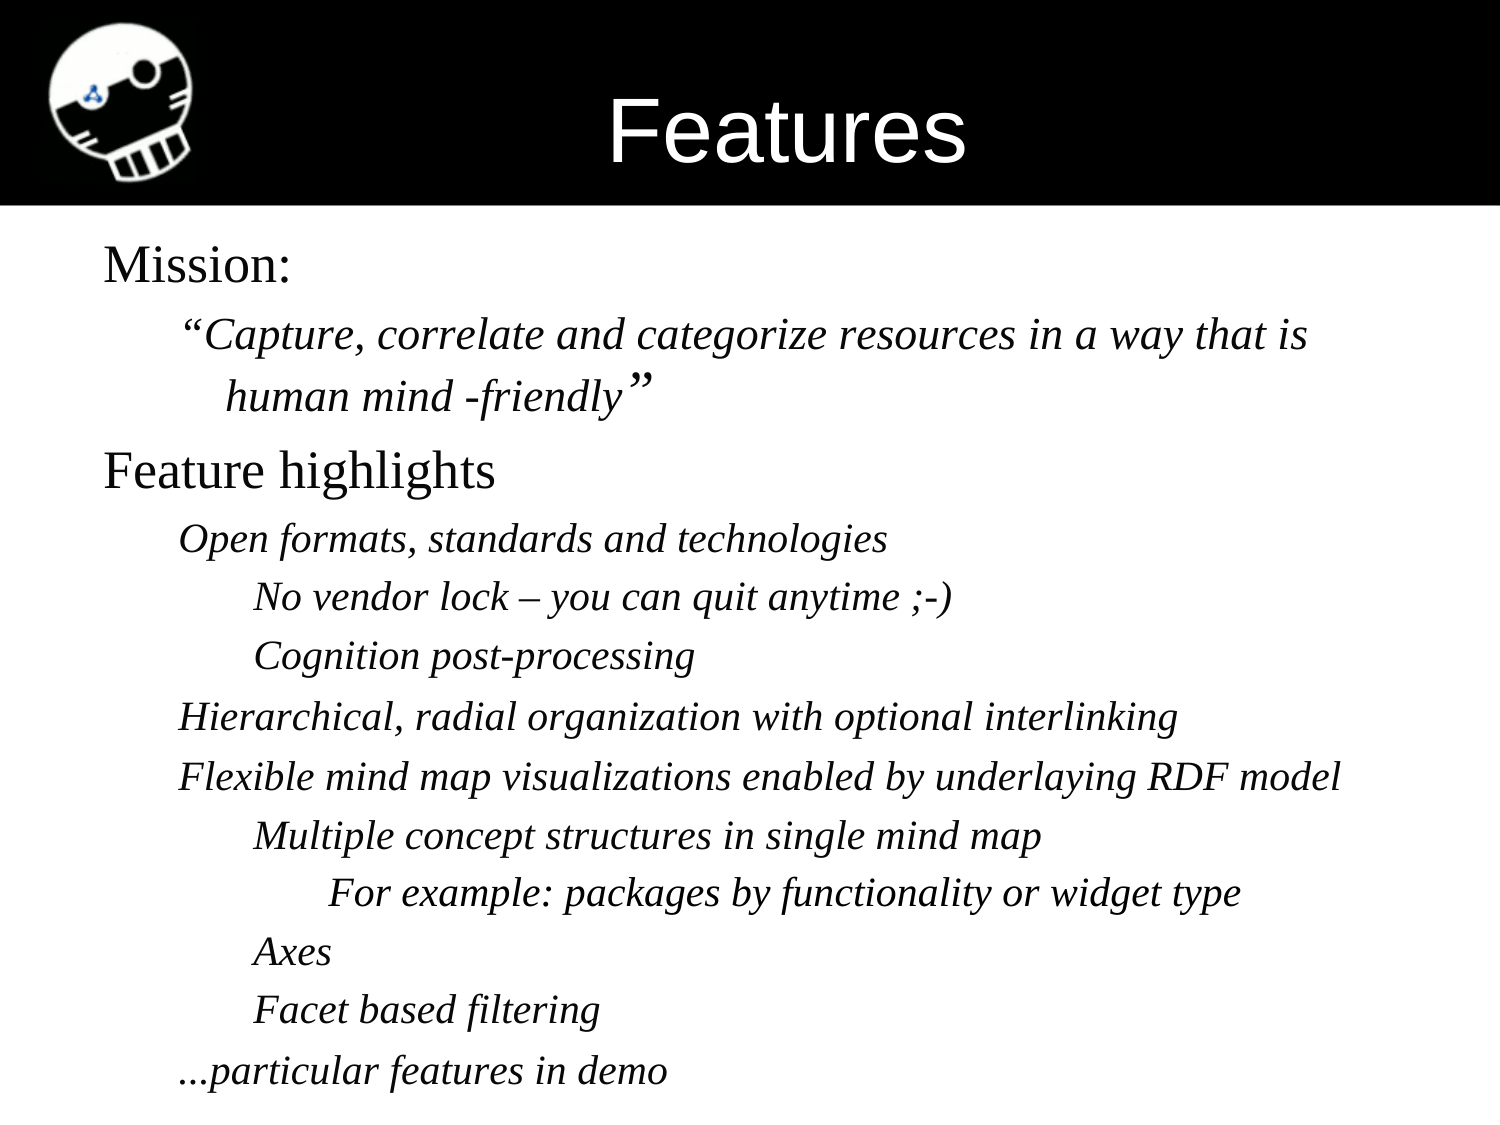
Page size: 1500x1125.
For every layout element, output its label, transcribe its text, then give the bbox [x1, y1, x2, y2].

picture [0, 0, 1500, 1125]
list Mission: “Capture, correlate and categorize resources in a way that is human mind -friendly” Feature highlights Open formats, standards and technologies No vendor lock – you can quit anytime ;-) Cognition post-processing Hierarchical, radial organization with optional interlinking Flexible mind map visualizations enabled by underlaying RDF model Multiple concept structures in single mind map For example: packages by functionality or widget type Axes Facet based filtering ...particular features in demo [88, 226, 1418, 1125]
title Features [150, 37, 1426, 225]
